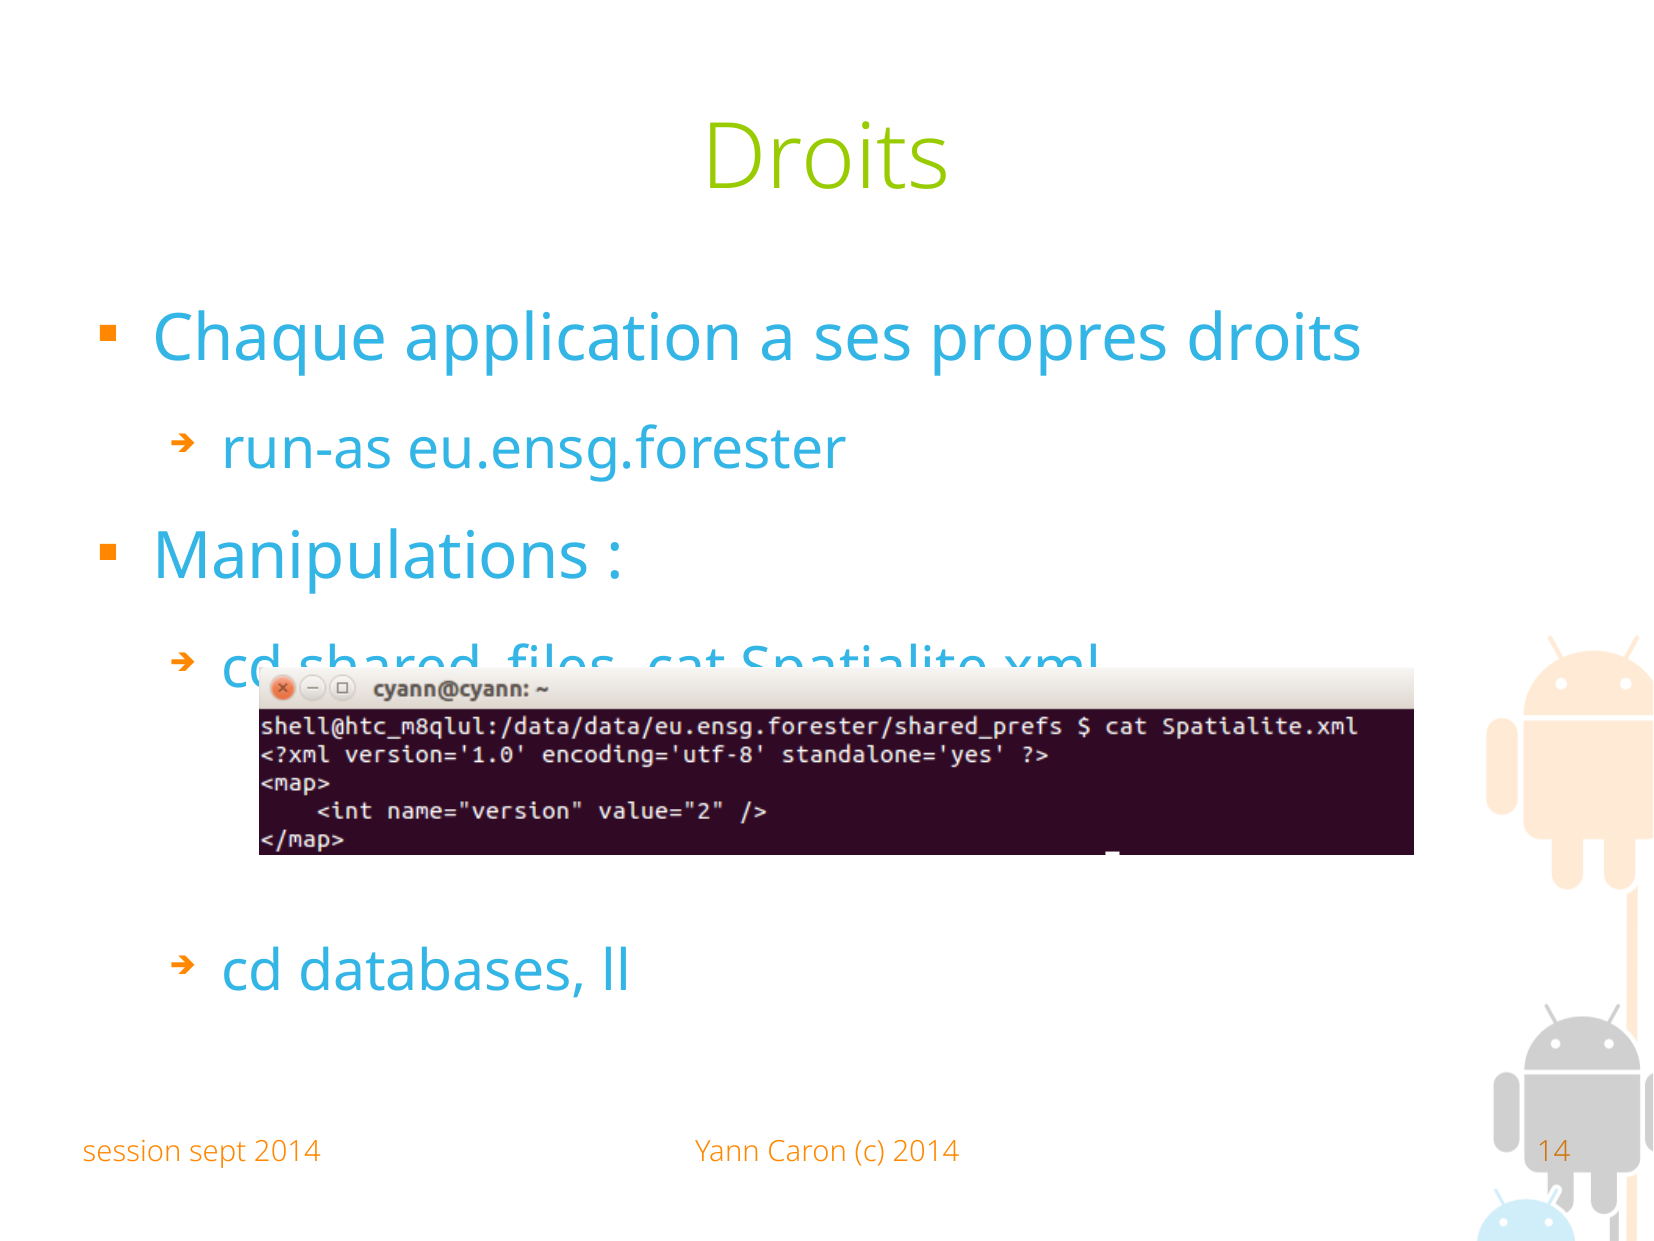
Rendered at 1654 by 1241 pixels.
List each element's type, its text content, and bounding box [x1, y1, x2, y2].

list Chaque application a ses propres droits run-as eu.ensg.forester Manipulations : cd shared_files, cat Spatialite.xml cd databases, ll [82, 290, 1571, 1010]
title Droits [82, 49, 1571, 257]
picture [240, 423, 1654, 1241]
picture [259, 667, 1414, 856]
